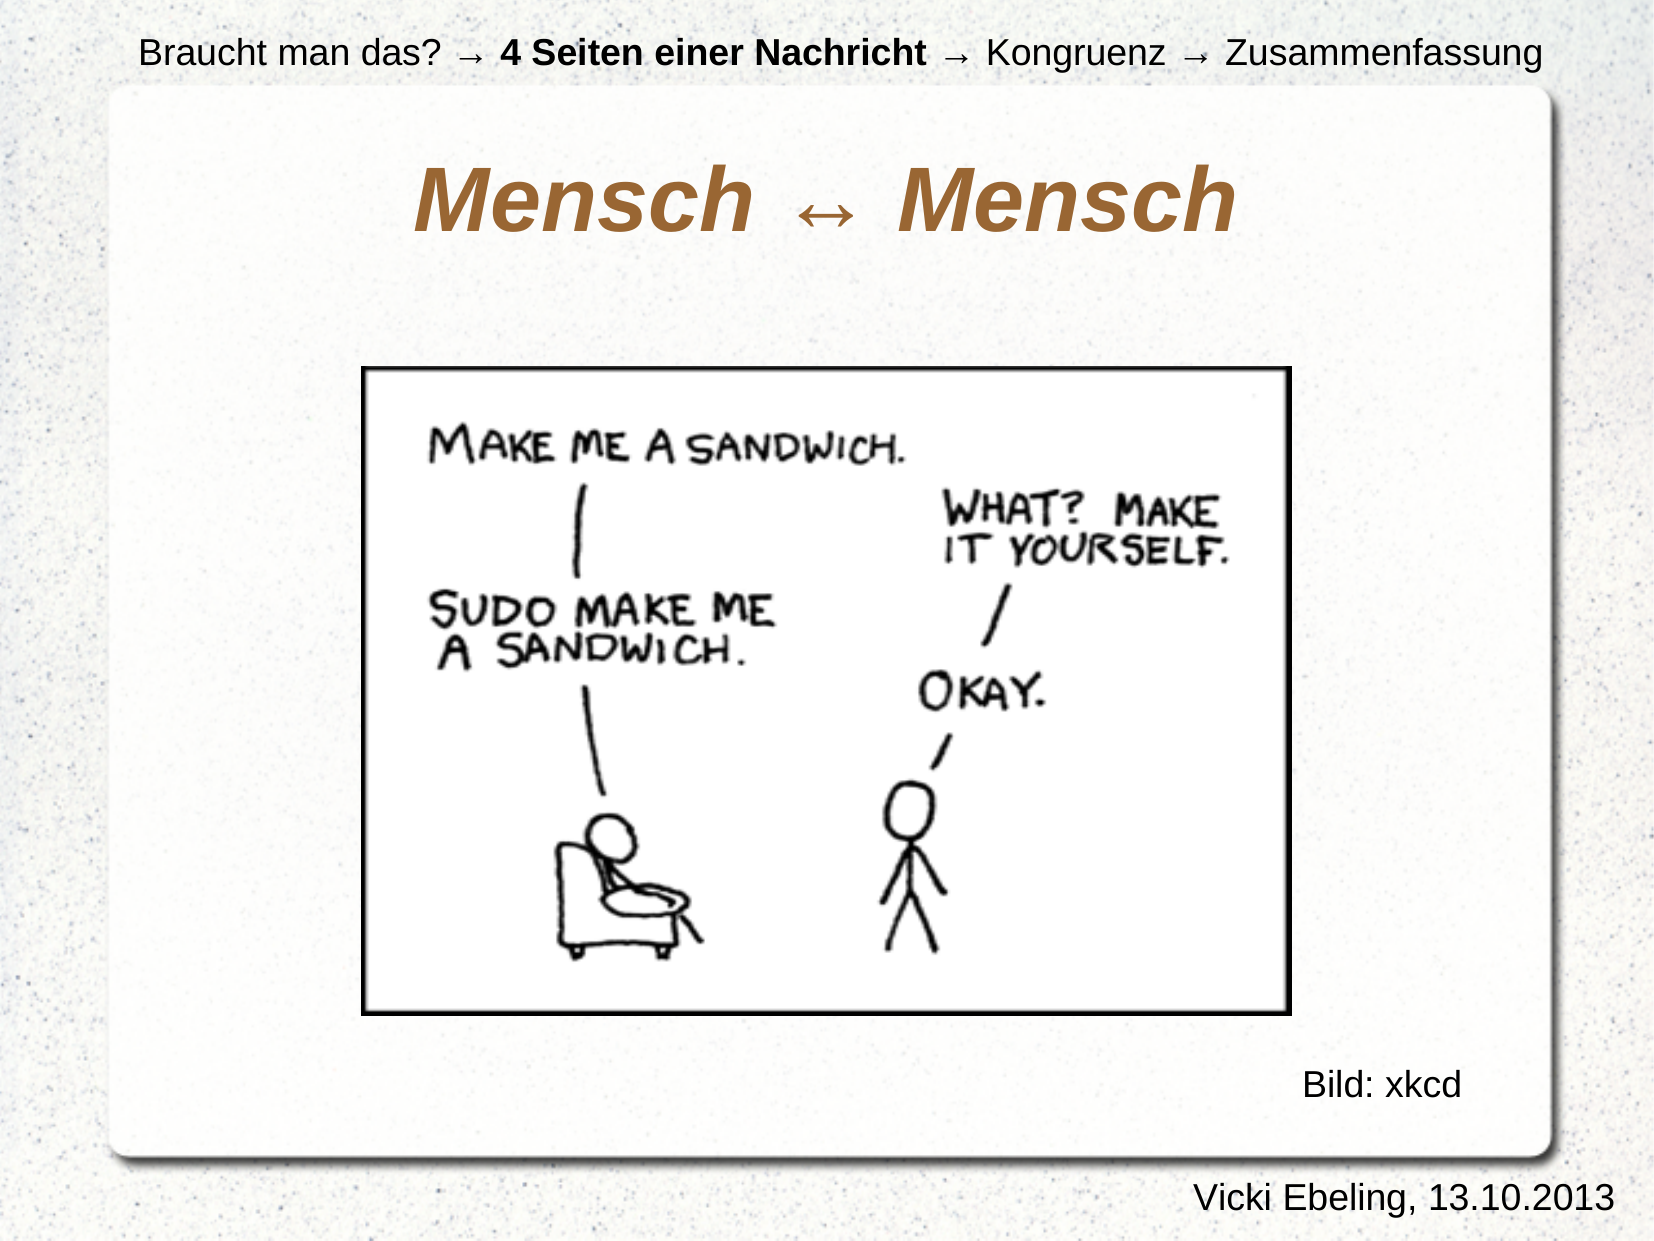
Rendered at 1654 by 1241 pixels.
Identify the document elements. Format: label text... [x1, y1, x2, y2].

picture [0, 0, 1654, 1241]
text_box Vicki Ebeling, 13.10.2013 [1178, 1169, 1630, 1227]
title Mensch ↔ Mensch [118, 96, 1536, 304]
text_box Bild: xkcd [1287, 1055, 1478, 1113]
text_box Braucht man das? → 4 Seiten einer Nachricht → Kongruenz → Zusammenfassung [123, 23, 1559, 81]
